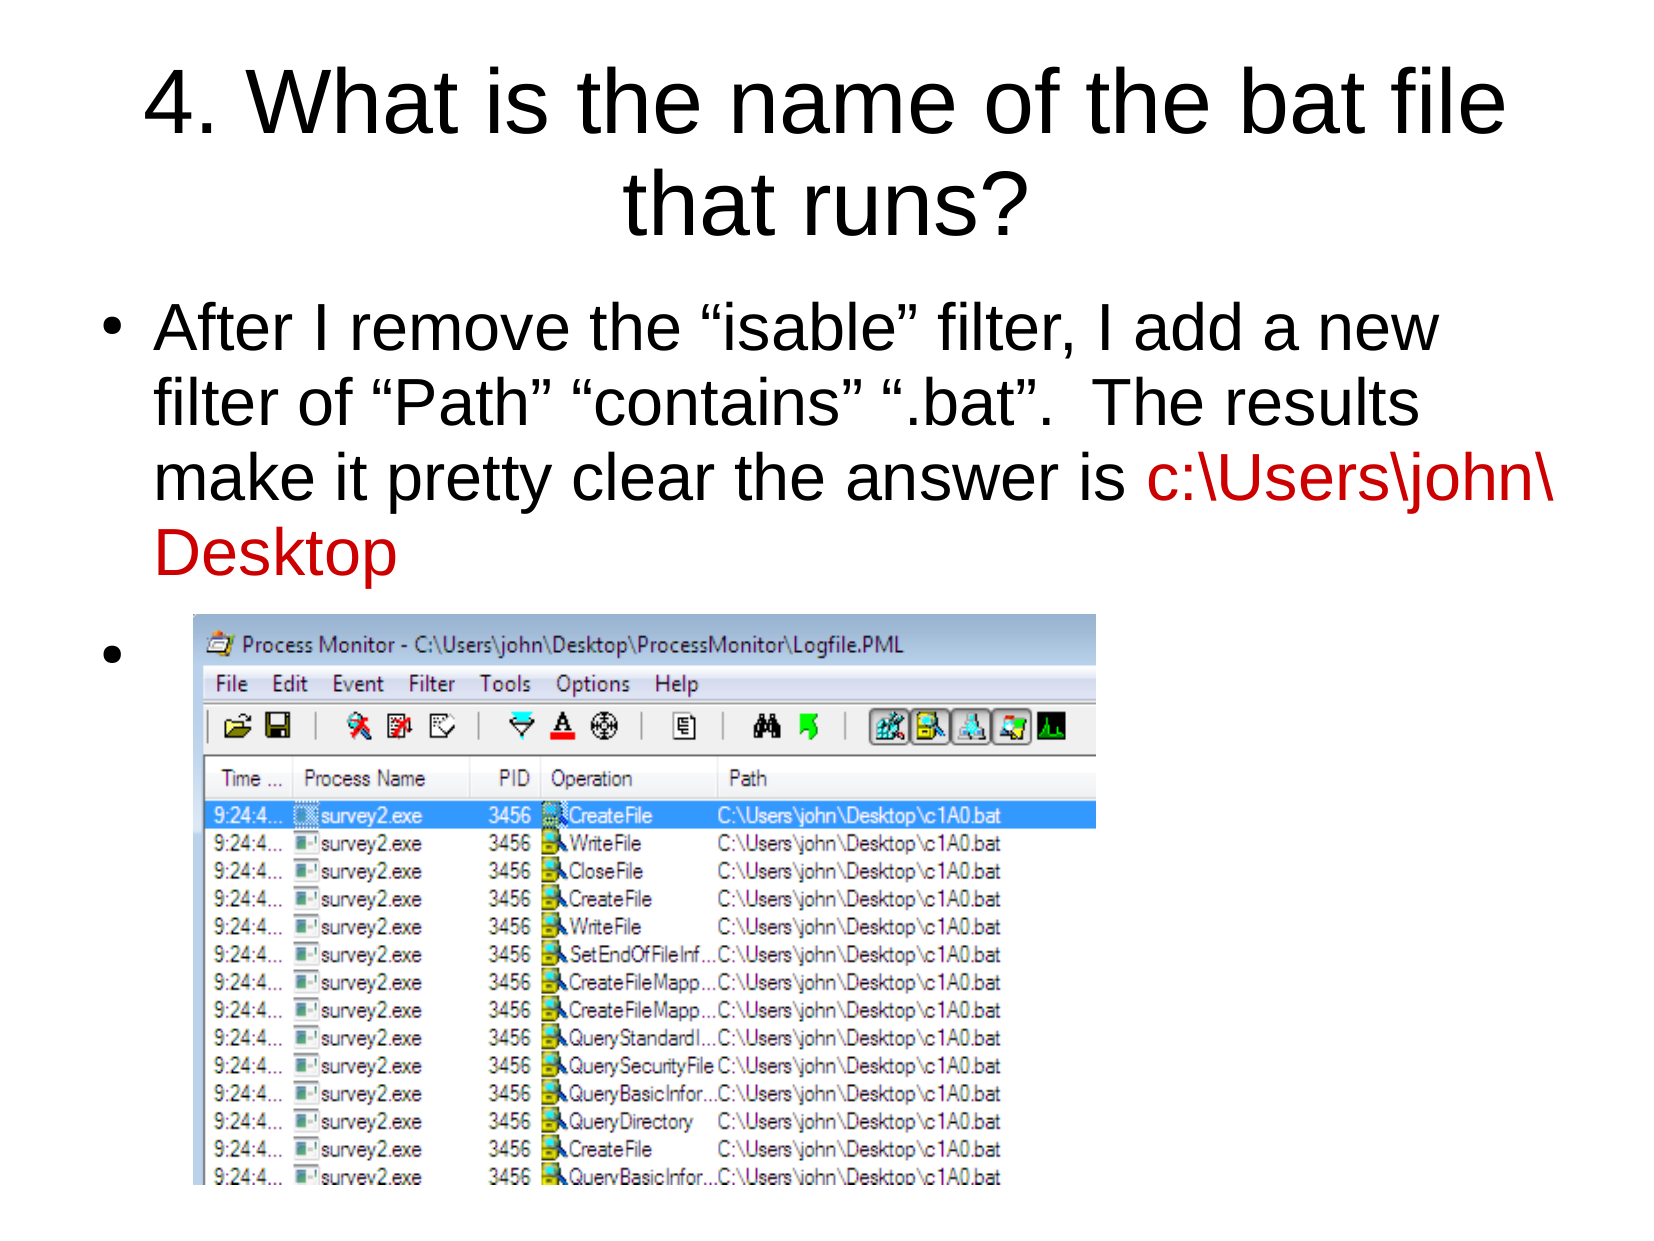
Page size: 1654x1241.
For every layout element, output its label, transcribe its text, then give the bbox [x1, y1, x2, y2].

title 4. What is the name of the bat file that runs? [82, 49, 1571, 257]
list After I remove the “isable” filter, I add a new filter of “Path” “contains” “.bat”. The results make it pretty clear the answer is c:\Users\john\Desktop [82, 290, 1571, 1010]
picture [193, 614, 1096, 1186]
